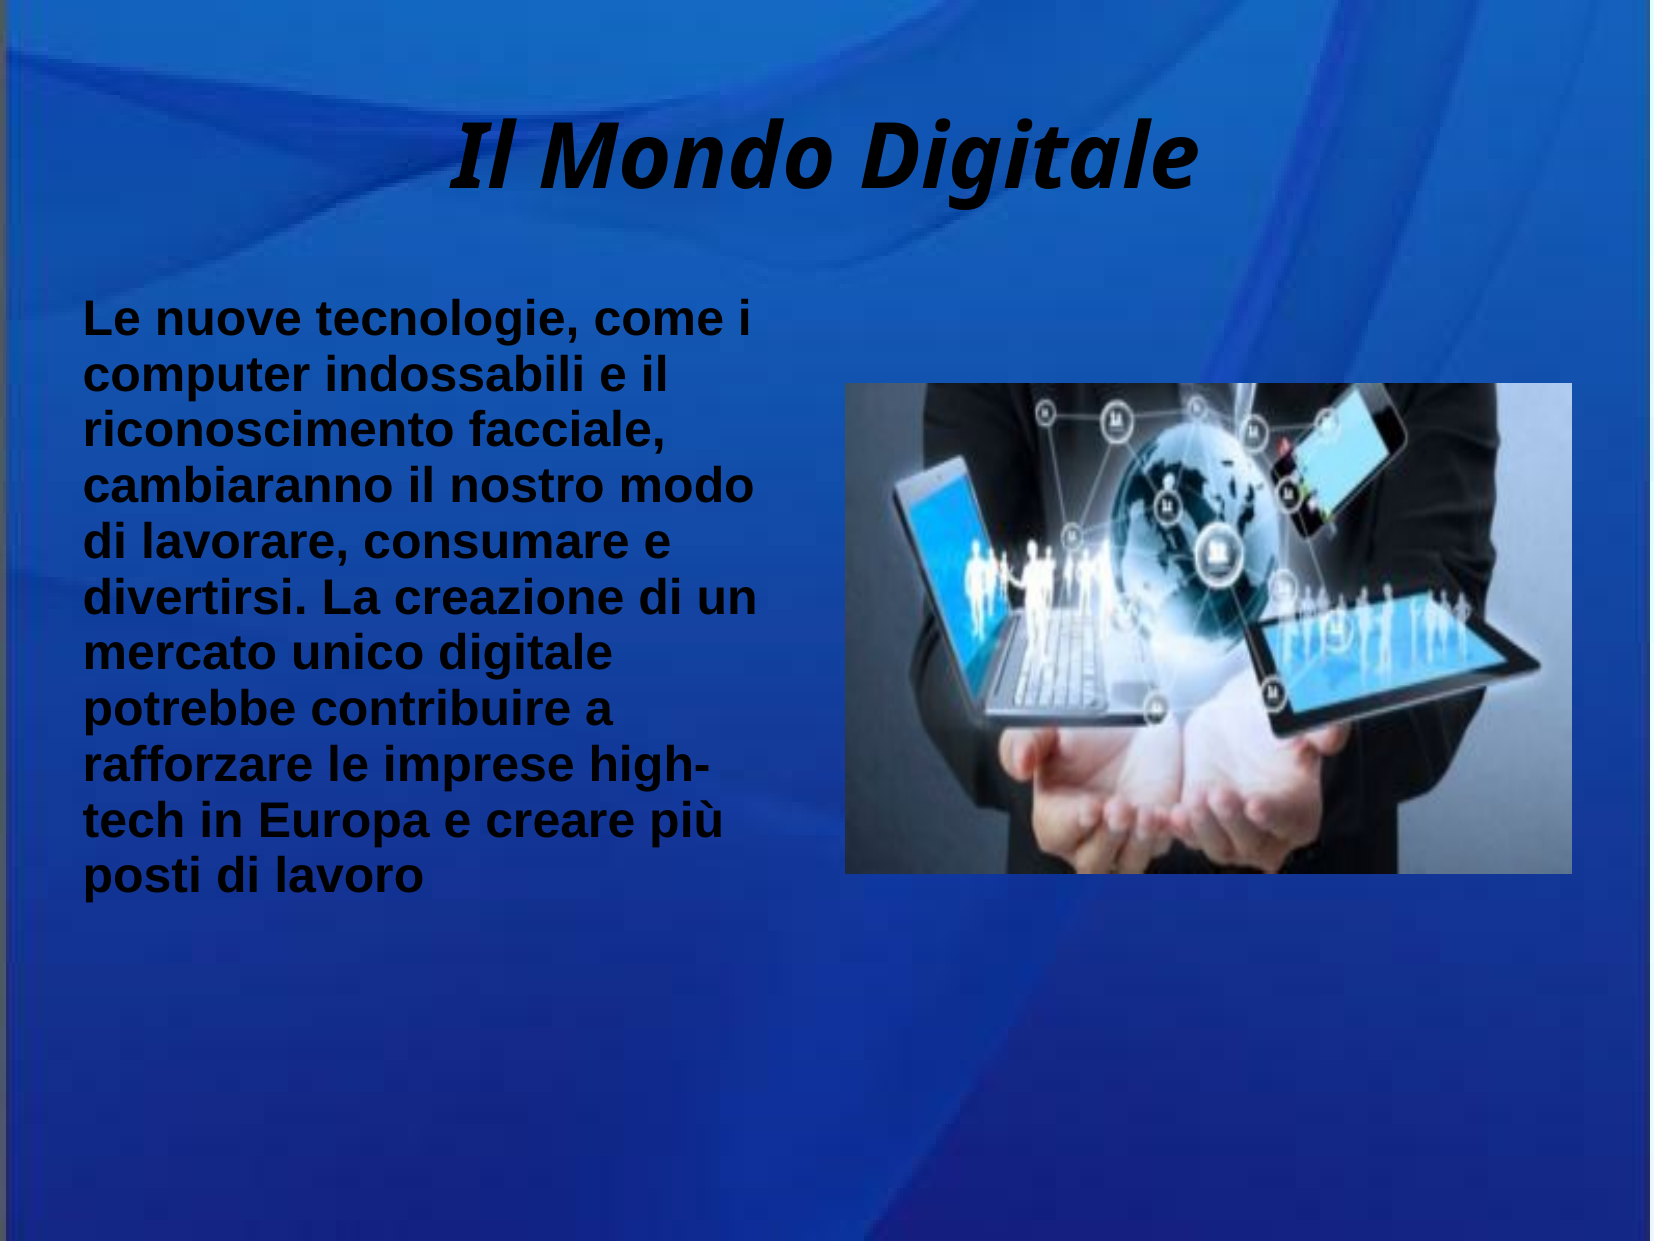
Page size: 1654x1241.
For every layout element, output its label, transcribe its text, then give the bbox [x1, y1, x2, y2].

title Il Mondo Digitale [82, 49, 1571, 257]
picture [0, 0, 1654, 1241]
list Le nuove tecnologie, come i computer indossabili e il riconoscimento facciale, cambiaranno il nostro modo di lavorare, consumare e divertirsi. La creazione di un mercato unico digitale potrebbe contribuire a rafforzare le imprese high-tech in Europa e creare più posti di lavoro [82, 290, 809, 1109]
